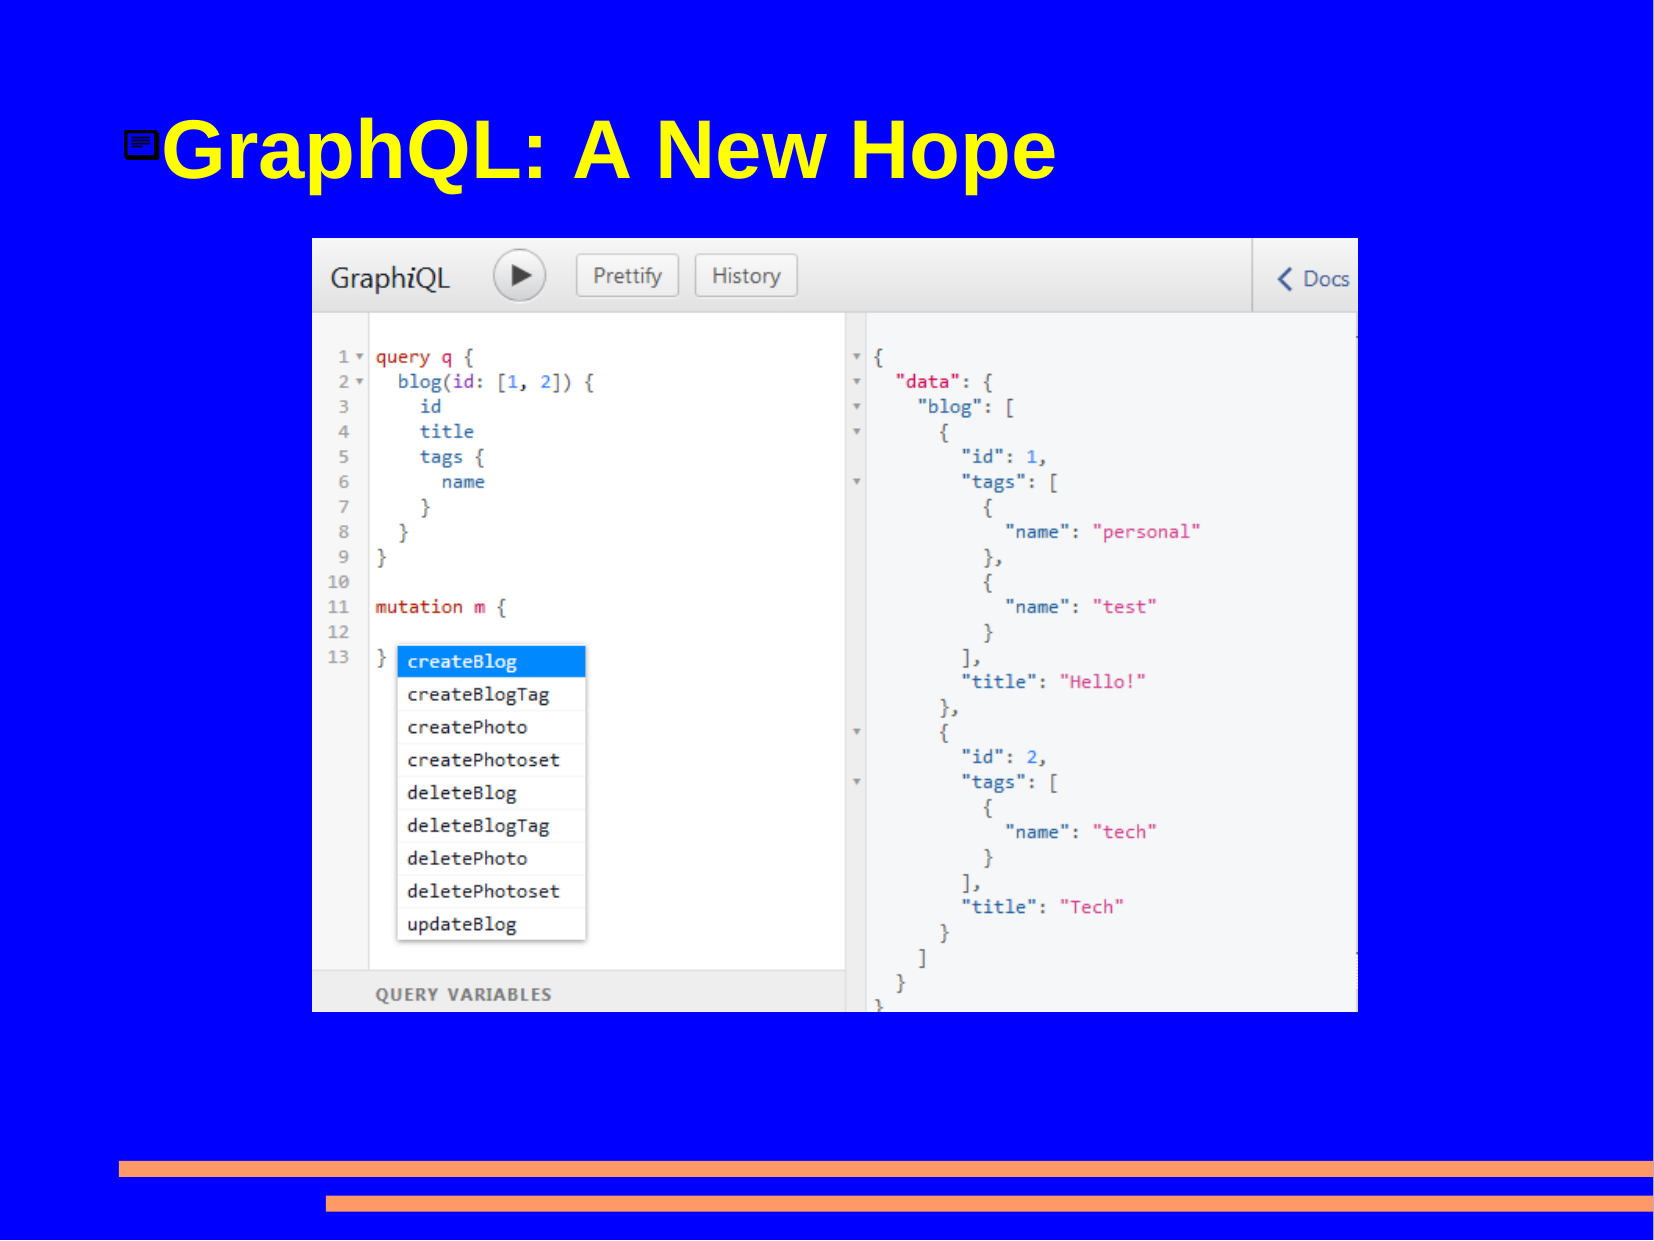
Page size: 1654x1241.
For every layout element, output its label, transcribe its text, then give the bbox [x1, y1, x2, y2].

title GraphQL: A New Hope [121, 46, 1534, 254]
picture [312, 238, 1358, 1012]
